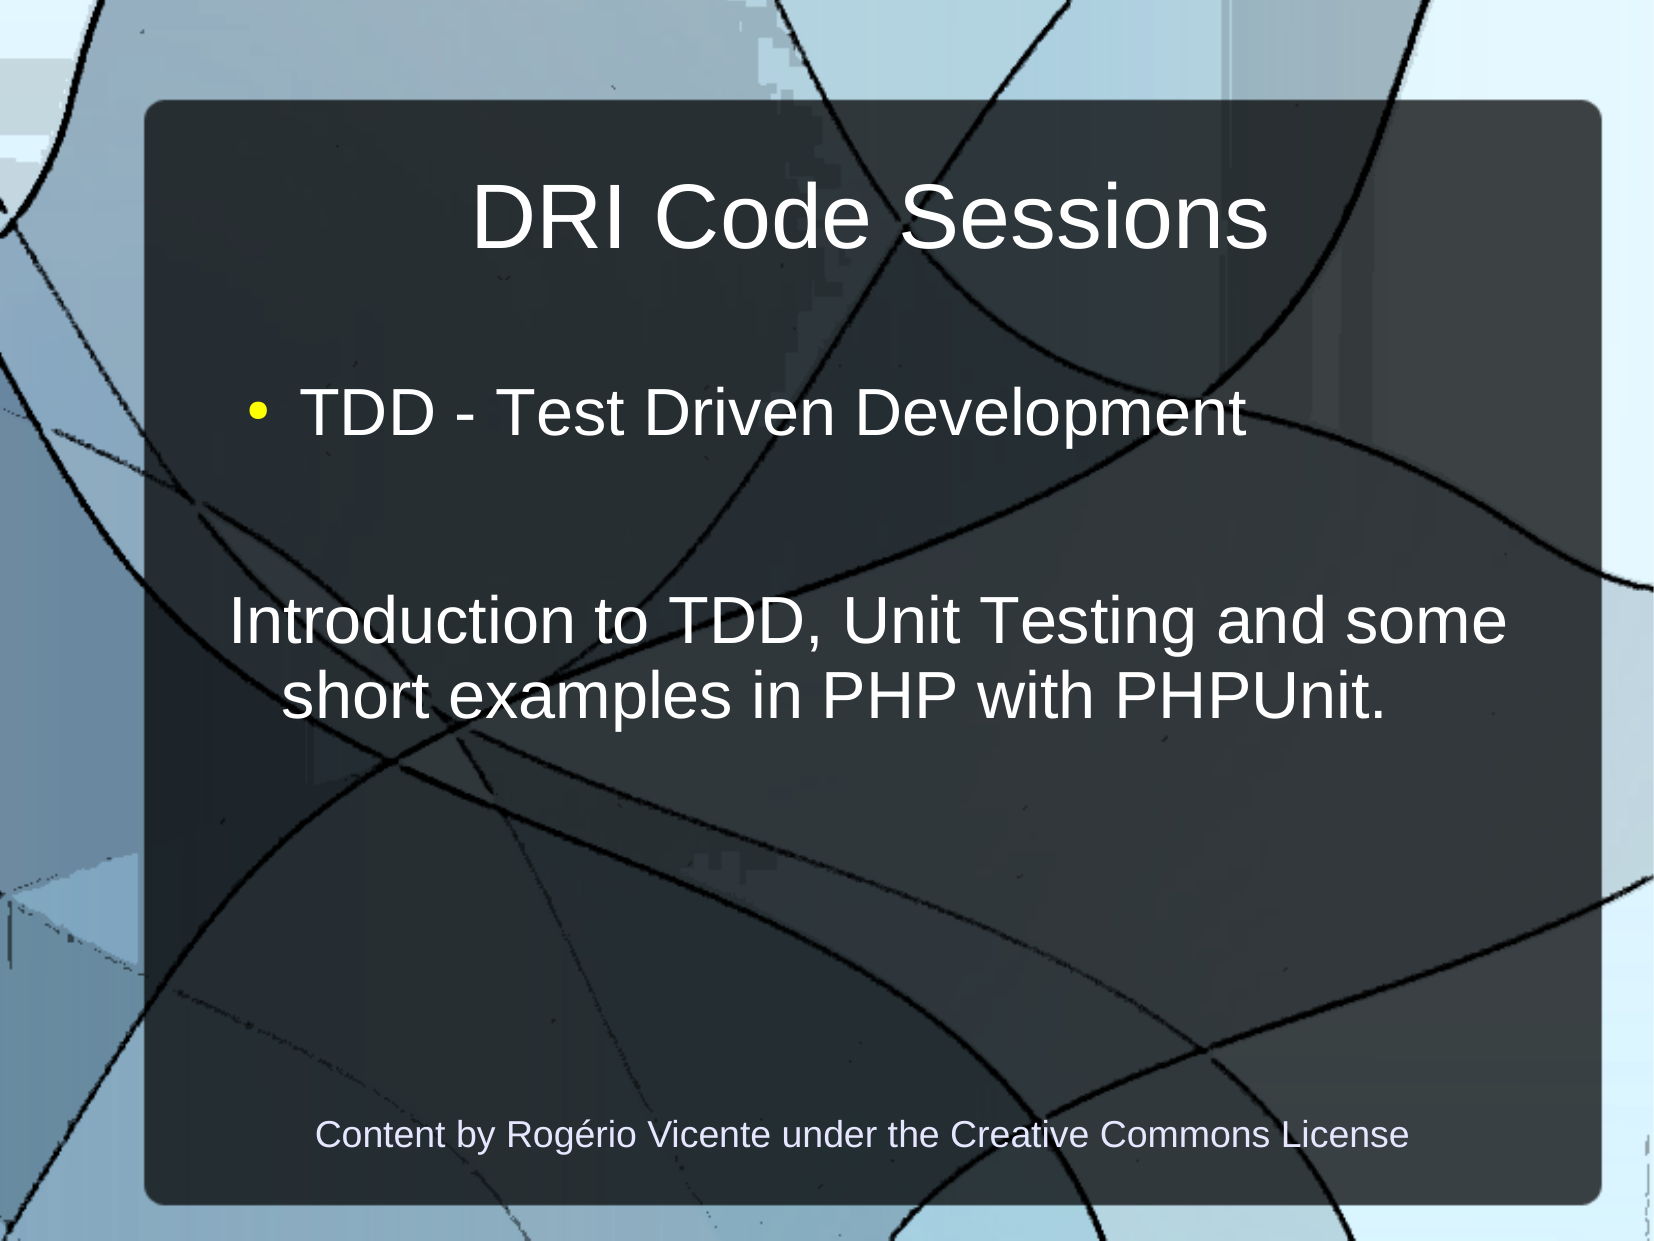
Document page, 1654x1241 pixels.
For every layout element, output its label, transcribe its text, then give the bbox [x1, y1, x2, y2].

picture [0, 0, 1654, 1241]
list TDD - Test Driven Development Introduction to TDD, Unit Testing and some short examples in PHP with PHPUnit. [210, 375, 1576, 1045]
text_box Content by Rogério Vicente under the Creative Commons License [300, 1105, 1463, 1163]
title DRI Code Sessions [159, 115, 1583, 318]
